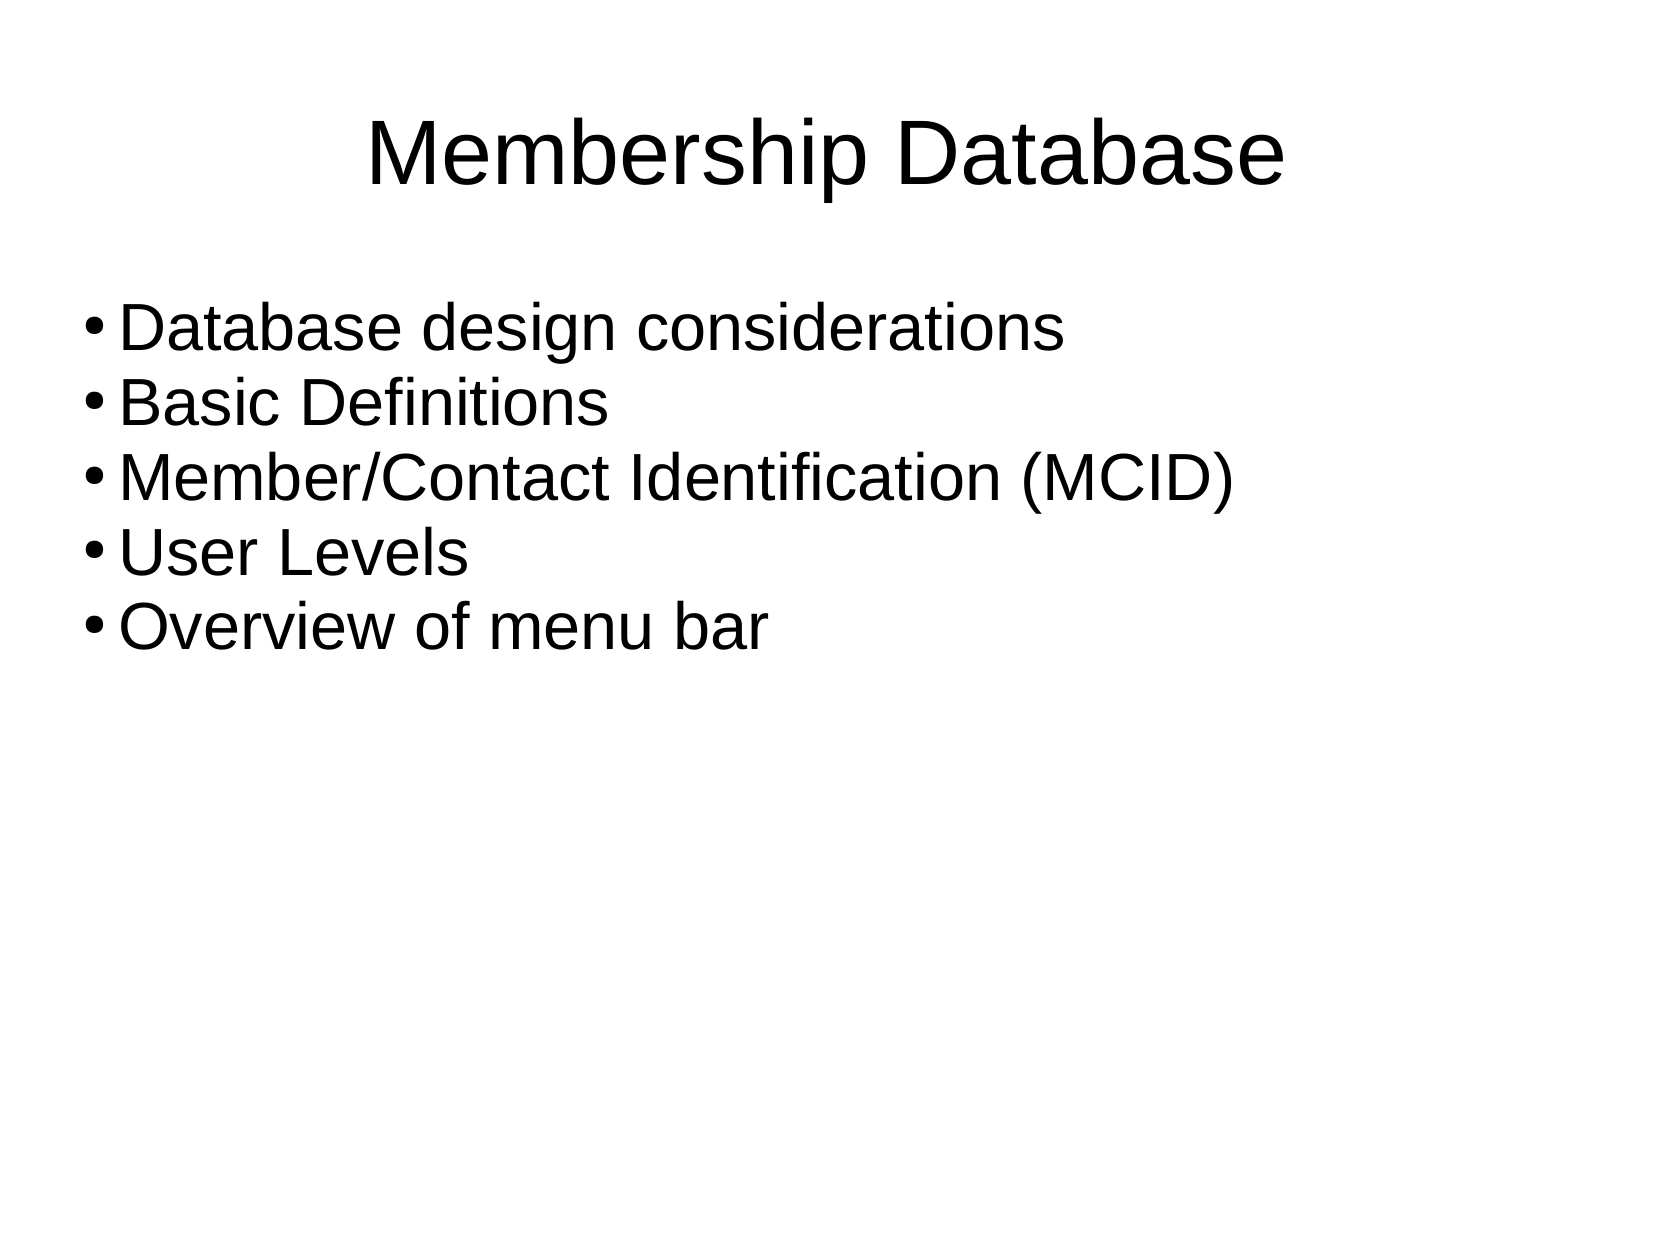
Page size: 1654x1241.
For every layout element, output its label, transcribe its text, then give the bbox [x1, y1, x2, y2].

title Membership Database [82, 49, 1571, 257]
subtitle Database design considerations Basic Definitions Member/Contact Identification (MCID) User Levels Overview of menu bar [82, 290, 1571, 1010]
